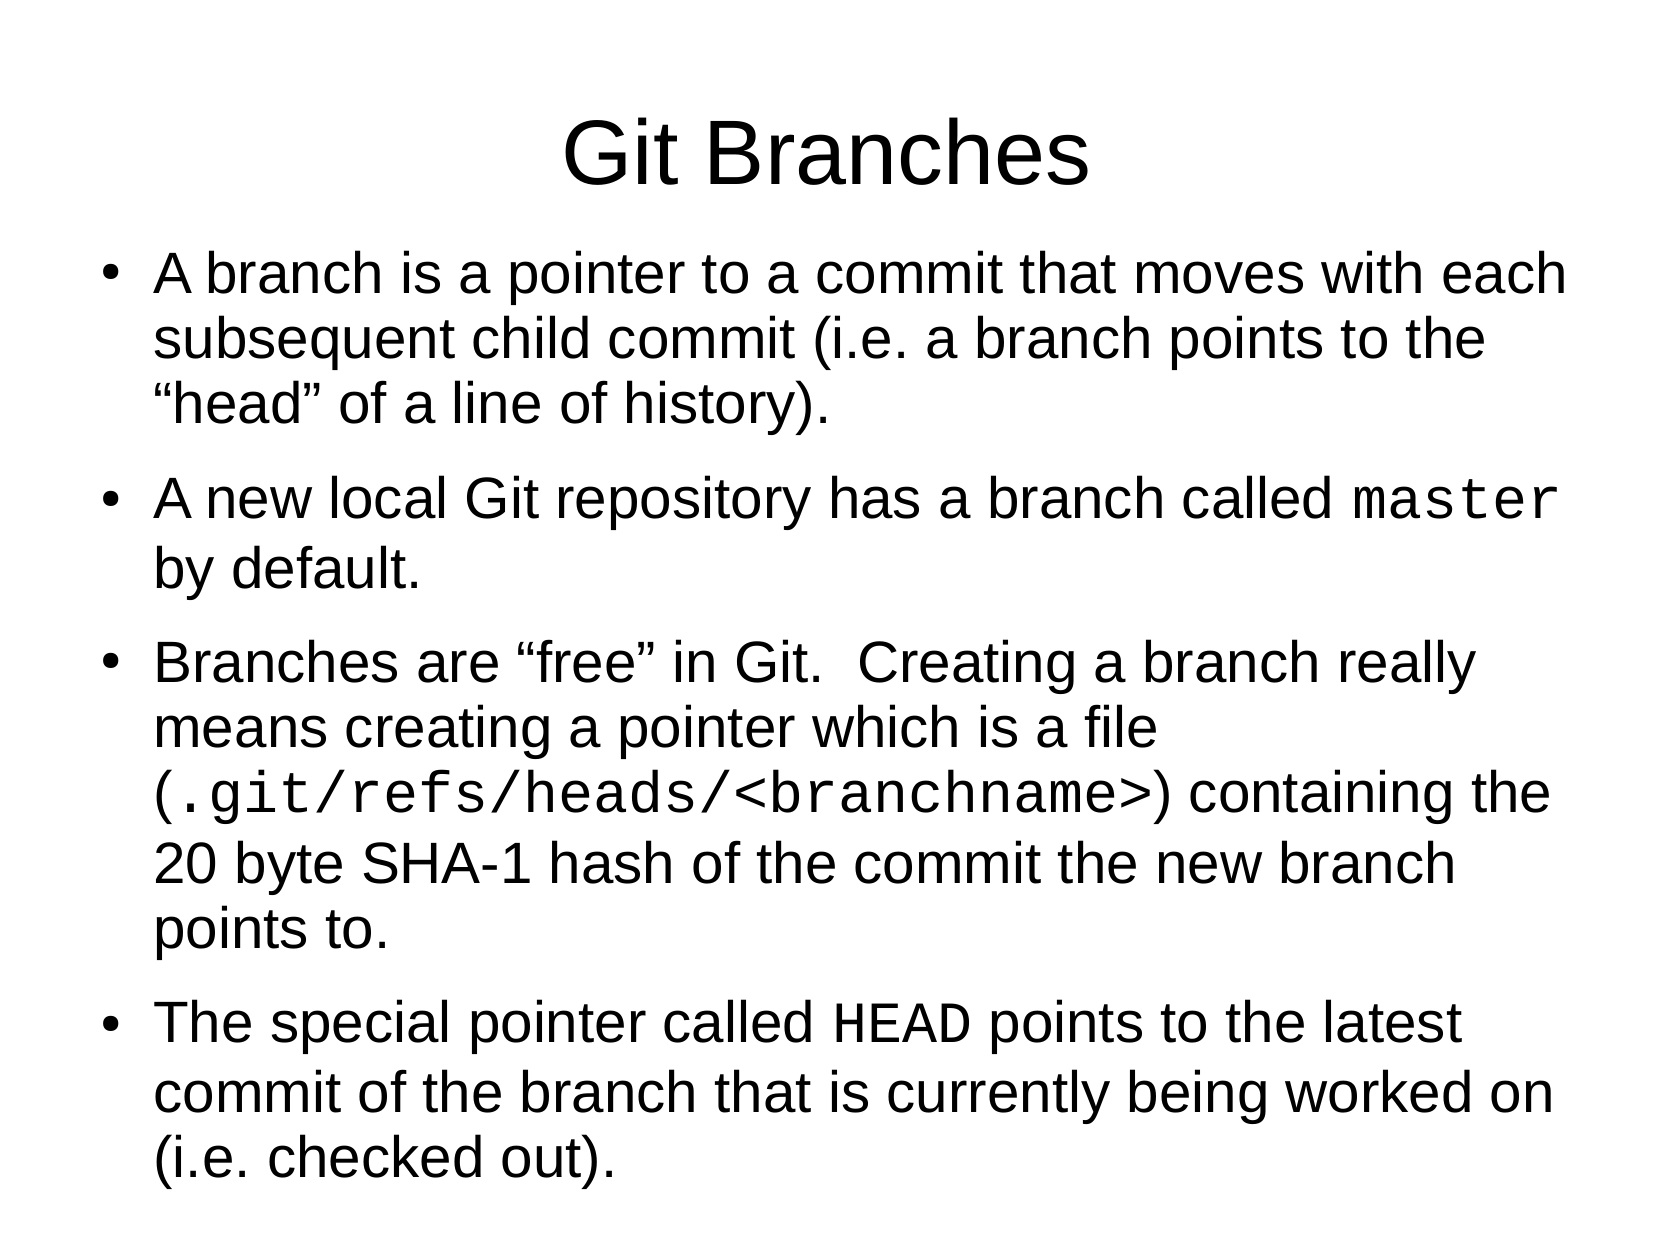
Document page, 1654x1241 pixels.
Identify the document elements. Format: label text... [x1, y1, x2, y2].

title Git Branches [82, 49, 1571, 240]
list A branch is a pointer to a commit that moves with each subsequent child commit (i.e. a branch points to the “head” of a line of history). A new local Git repository has a branch called master by default. Branches are “free” in Git. Creating a branch really means creating a pointer which is a file (.git/refs/heads/<branchname>) containing the 20 byte SHA-1 hash of the commit the new branch points to. The special pointer called HEAD points to the latest commit of the branch that is currently being worked on (i.e. checked out). [82, 240, 1571, 1191]
